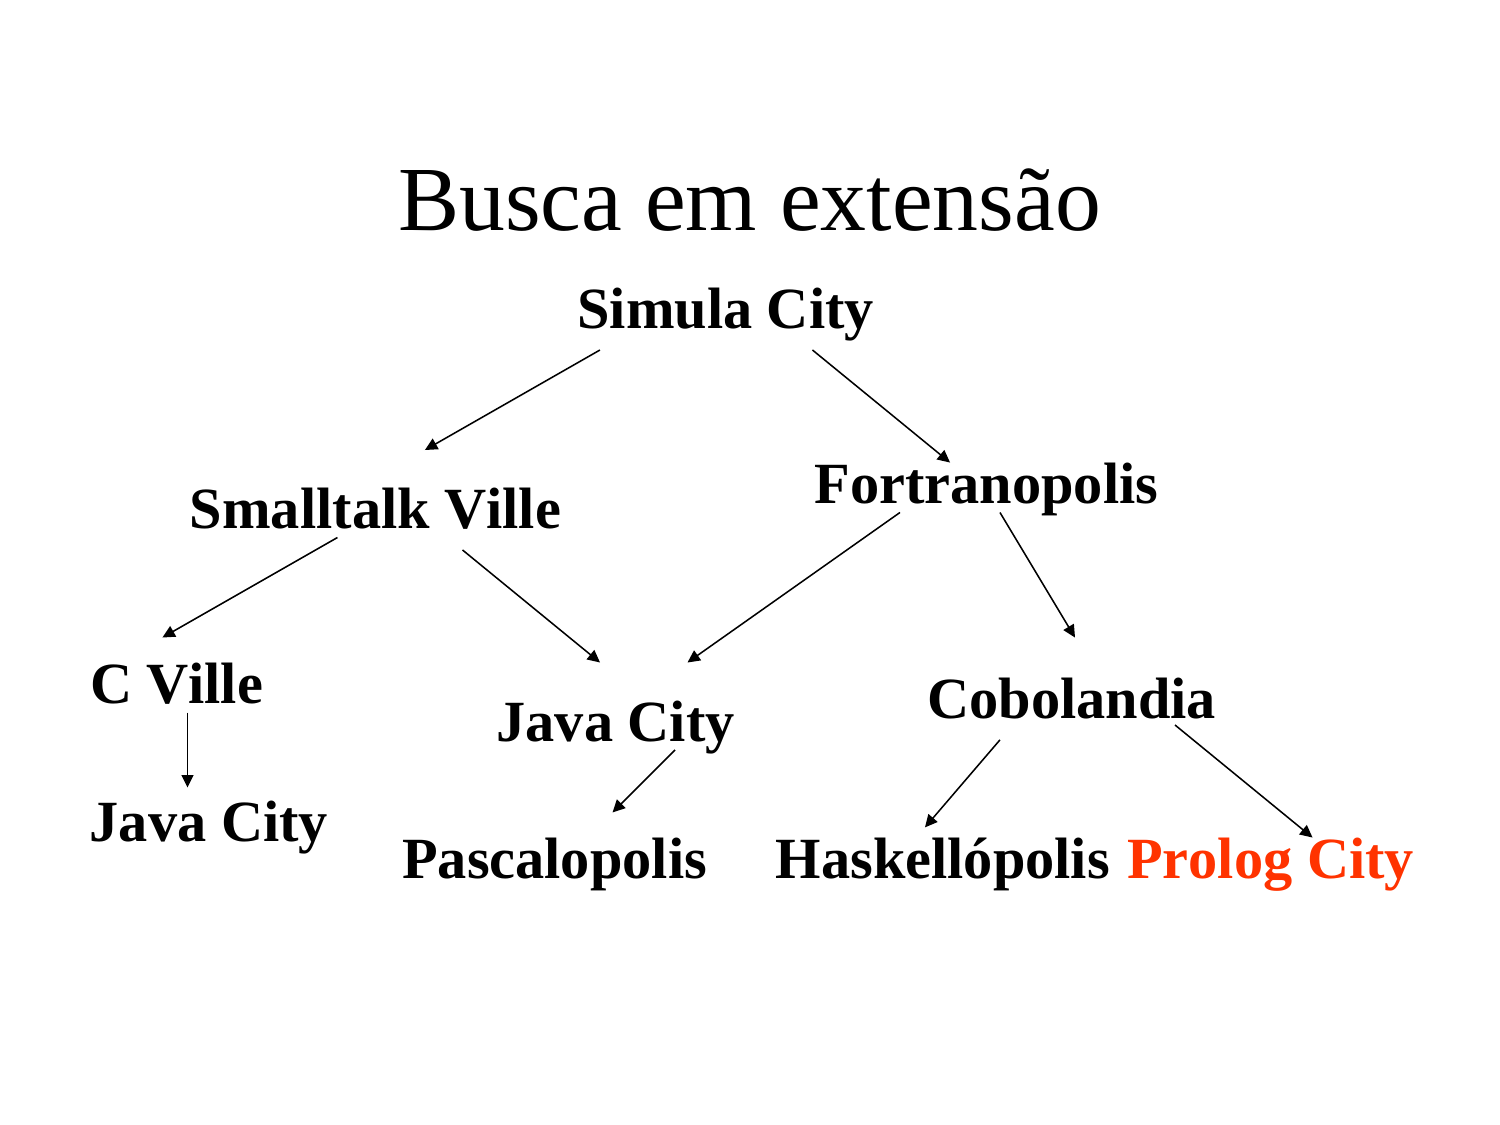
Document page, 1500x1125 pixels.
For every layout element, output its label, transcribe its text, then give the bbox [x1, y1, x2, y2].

text_box Cobolandia [912, 652, 1232, 738]
text_box Haskellópolis [761, 812, 1112, 898]
title Busca em extensão [112, 99, 1388, 288]
text_box Fortranopolis [800, 437, 1174, 523]
text_box Prolog City [1112, 812, 1430, 898]
text_box Simula City [562, 262, 890, 348]
text_box Java City [481, 675, 750, 761]
text_box Java City [75, 774, 344, 861]
text_box C Ville [75, 637, 278, 723]
text_box Pascalopolis [387, 812, 723, 898]
text_box Smalltalk Ville [175, 462, 577, 548]
